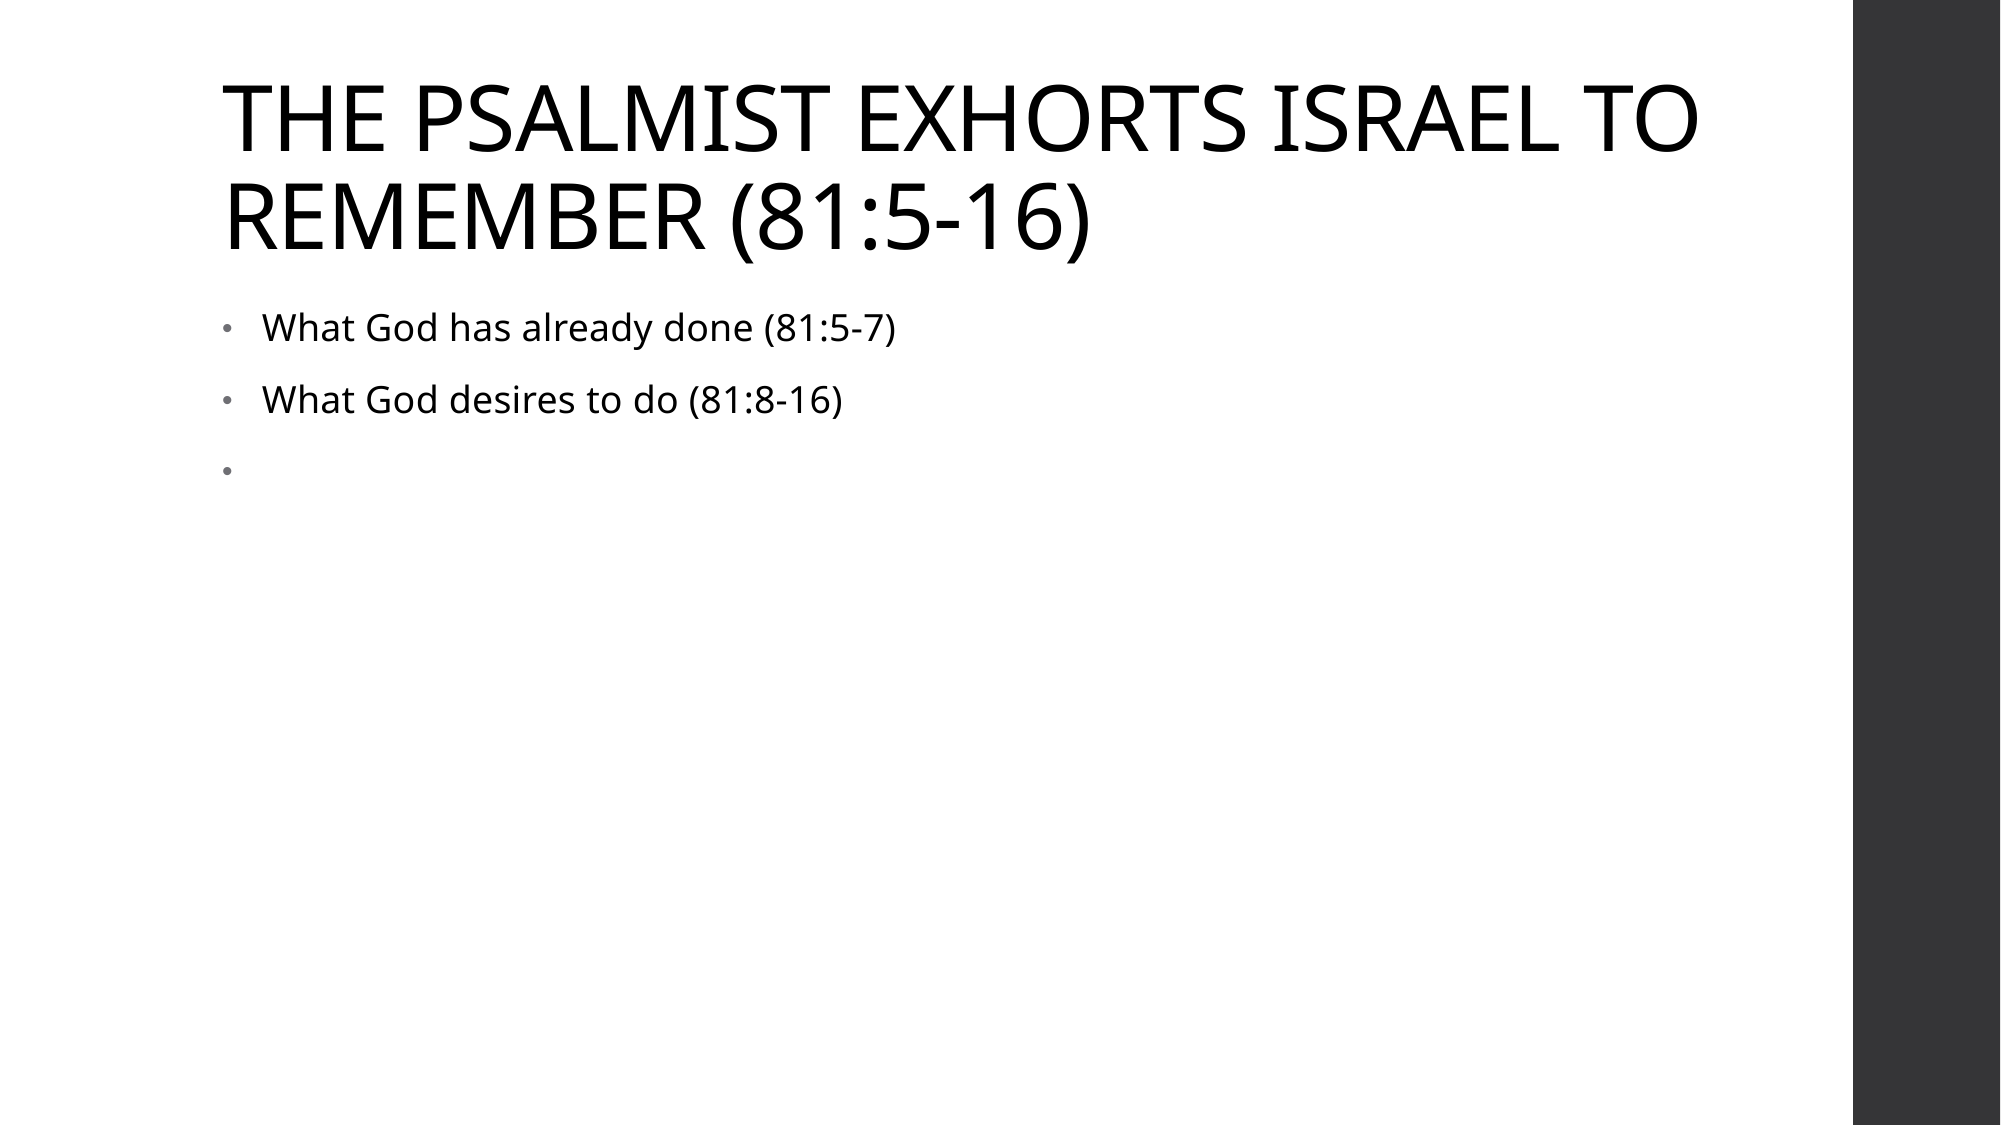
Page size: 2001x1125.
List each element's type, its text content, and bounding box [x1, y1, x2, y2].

list What God has already done (81:5-7) What God desires to do (81:8-16) [206, 299, 1617, 1014]
title THE PSALMIST EXHORTS ISRAEL TO REMEMBER (81:5-16) [206, 60, 1797, 278]
